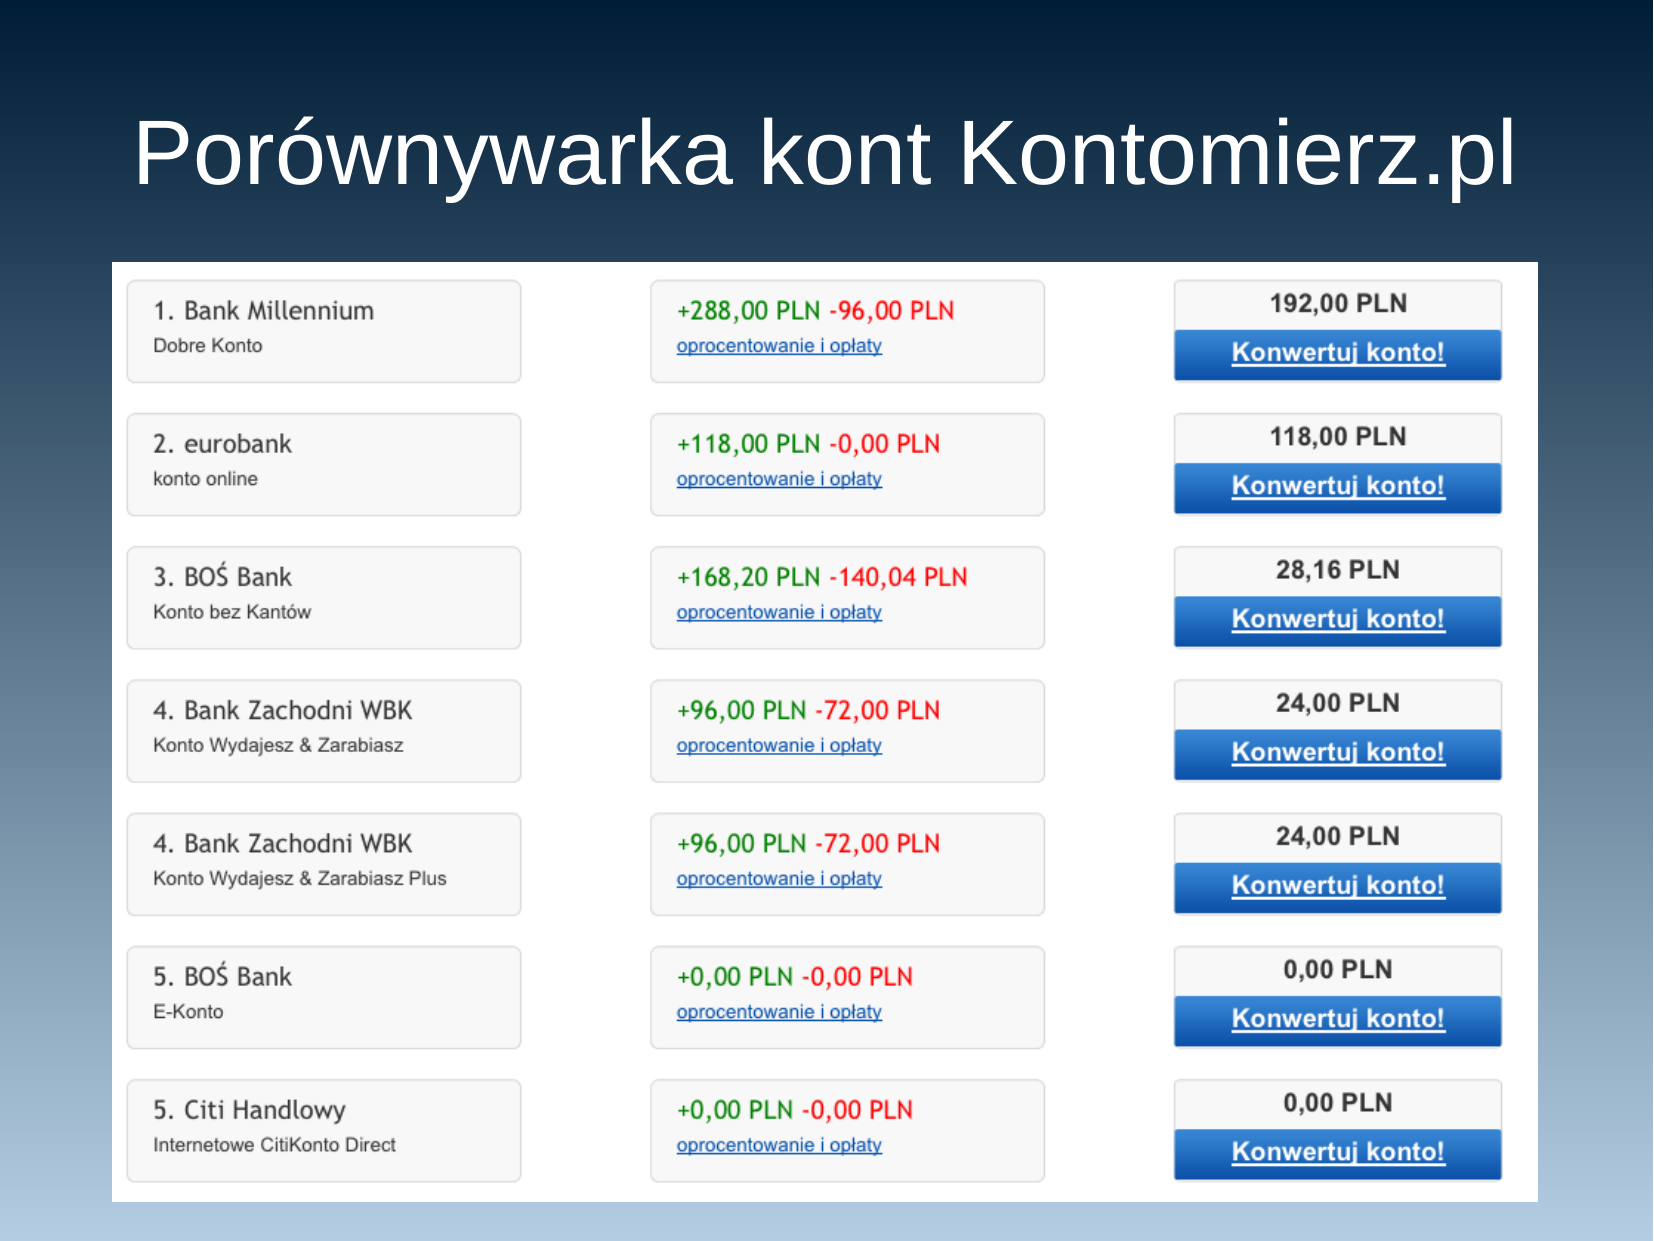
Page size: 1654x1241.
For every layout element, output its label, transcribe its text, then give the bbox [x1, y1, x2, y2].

title Porównywarka kont Kontomierz.pl [82, 49, 1571, 257]
picture [112, 262, 1538, 1202]
